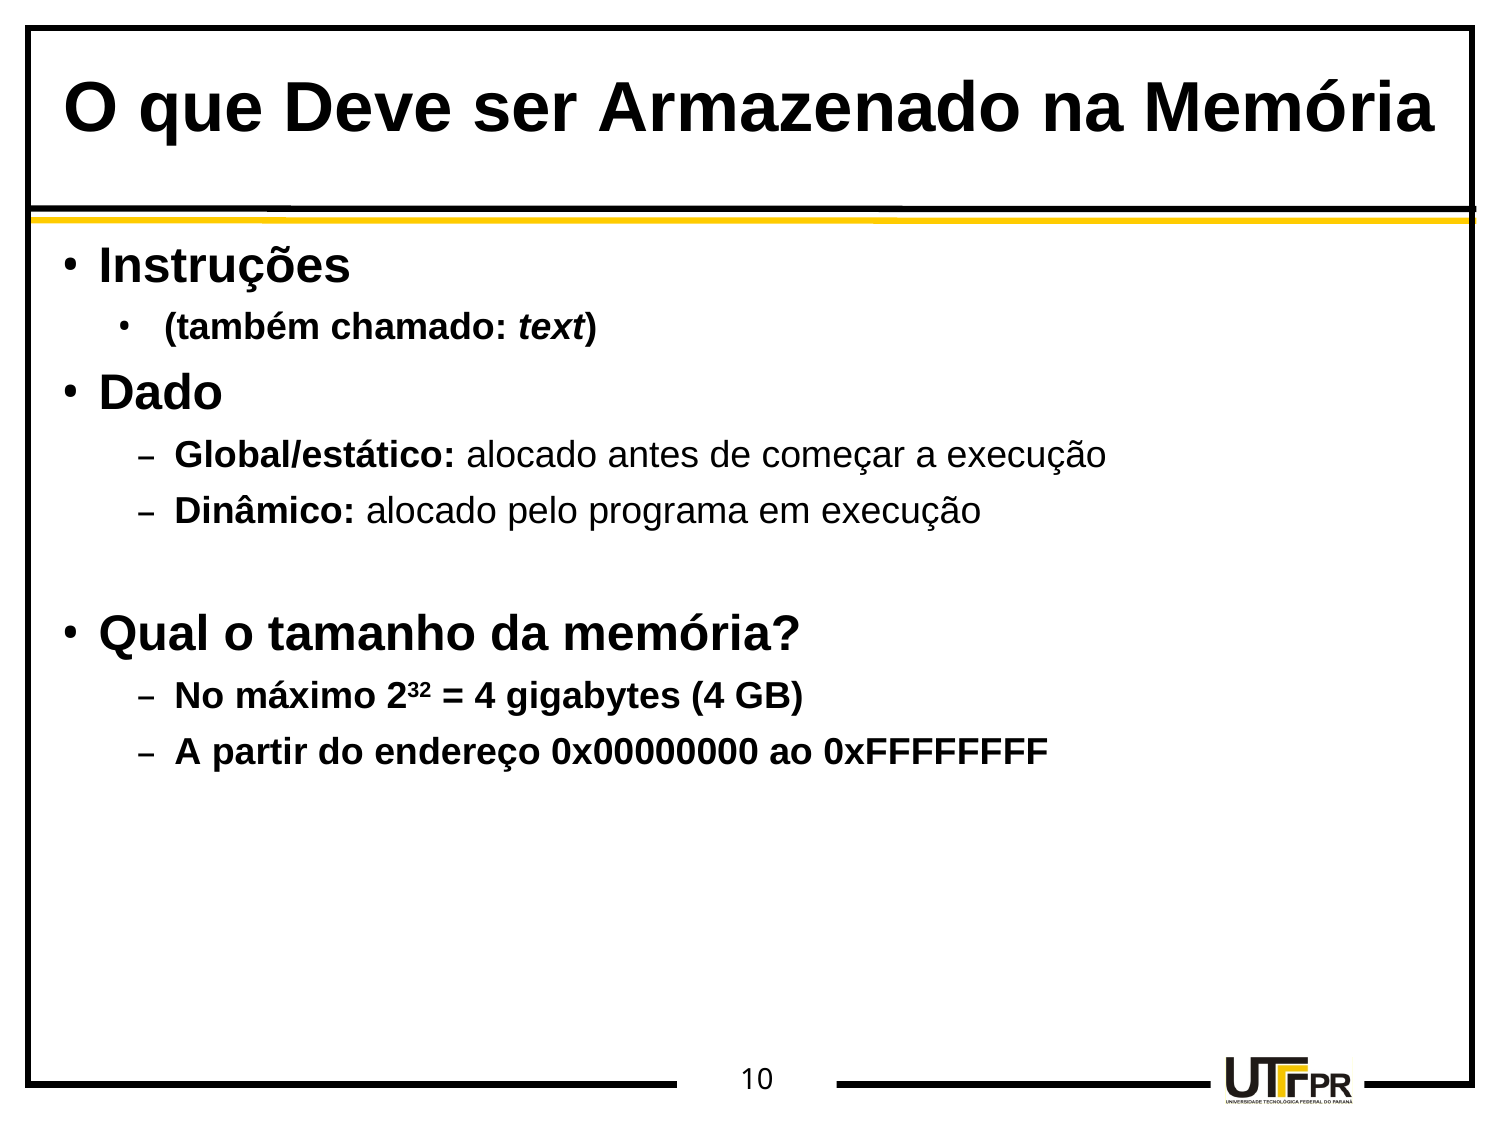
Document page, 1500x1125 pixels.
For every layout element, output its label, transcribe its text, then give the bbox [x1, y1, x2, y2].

list Instruções (também chamado: text) Dado Global/estático: alocado antes de começar a execução Dinâmico: alocado pelo programa em execução Qual o tamanho da memória? No máximo 232 = 4 gigabytes (4 GB) A partir do endereço 0x00000000 ao 0xFFFFFFFF [47, 231, 1453, 975]
picture [1225, 1057, 1353, 1104]
title O que Deve ser Armazenado na Memória [0, 54, 1500, 161]
